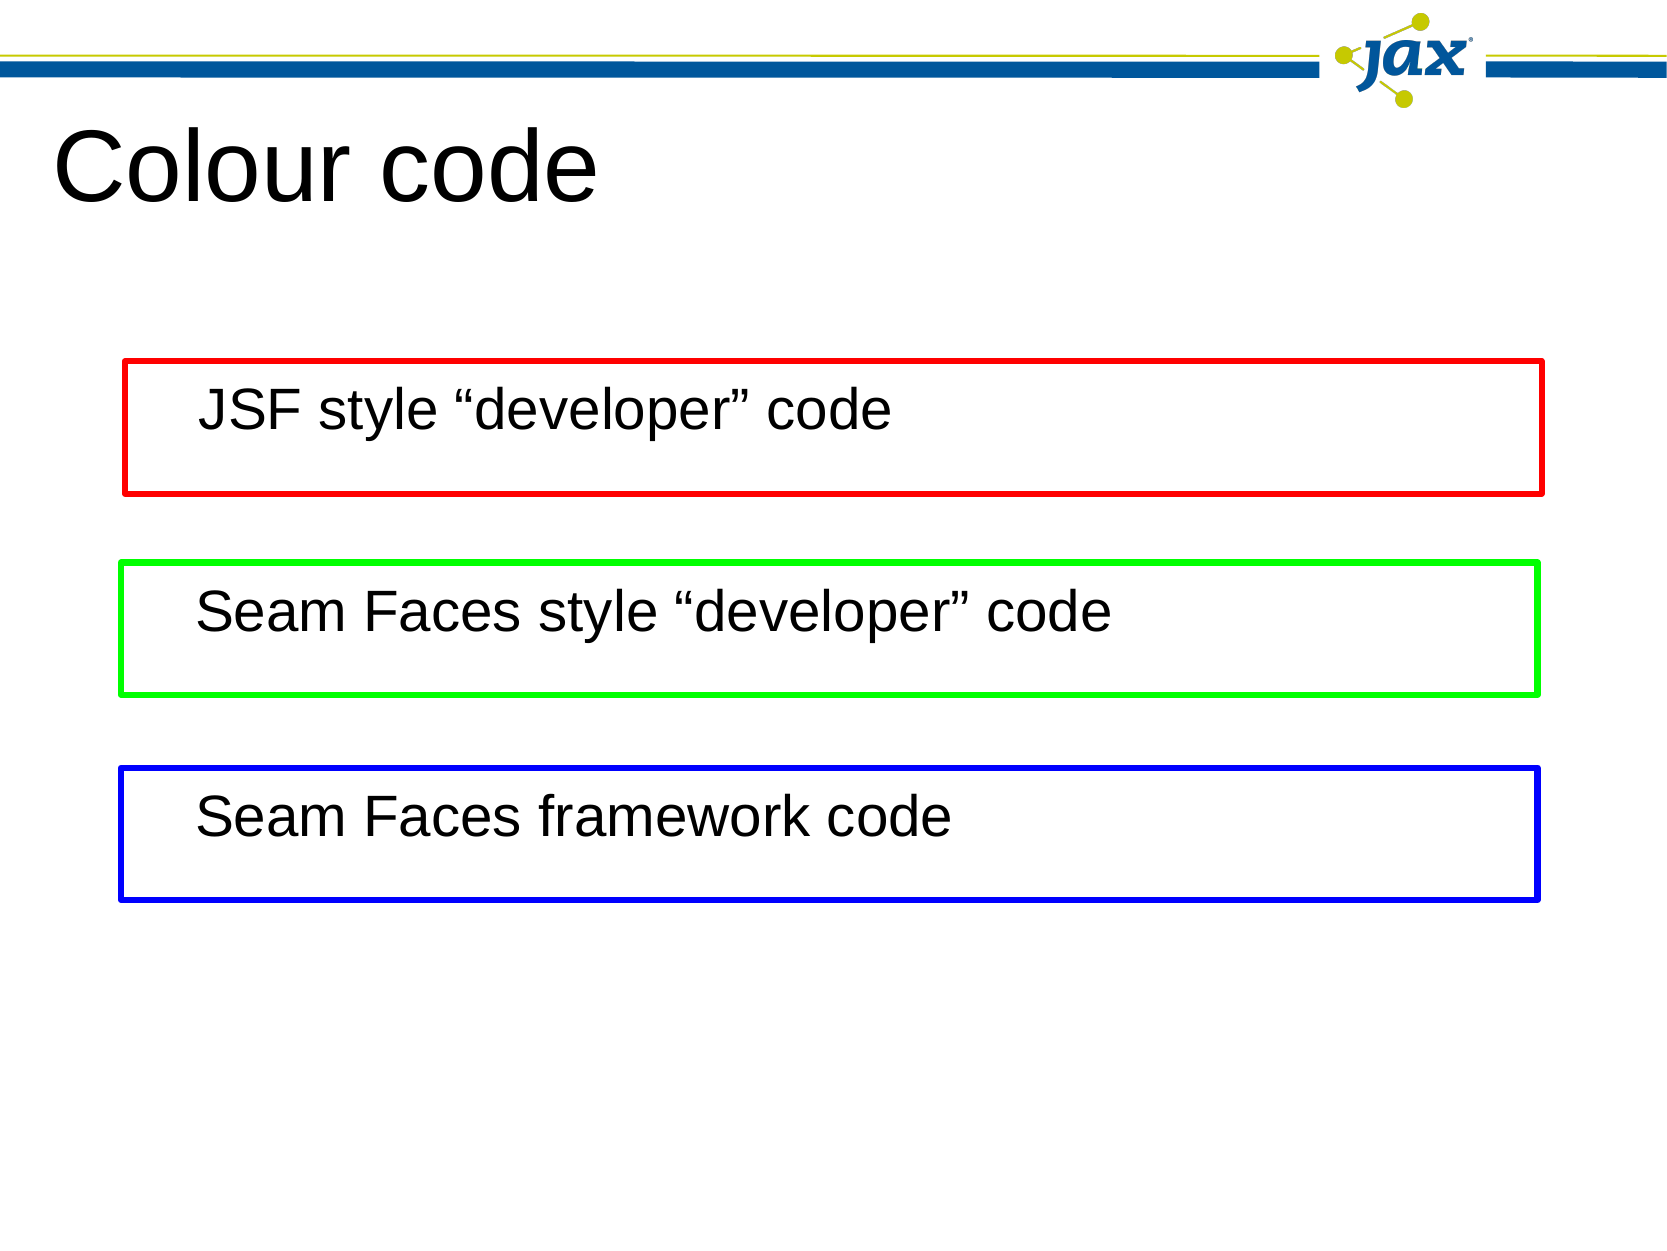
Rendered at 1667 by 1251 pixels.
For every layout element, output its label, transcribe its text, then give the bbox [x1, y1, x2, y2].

list JSF style “developer” code [124, 361, 1542, 494]
list Seam Faces style “developer” code [120, 562, 1538, 695]
list Seam Faces framework code [120, 767, 1538, 901]
title Colour code [37, 91, 1651, 230]
picture [1335, 13, 1473, 91]
